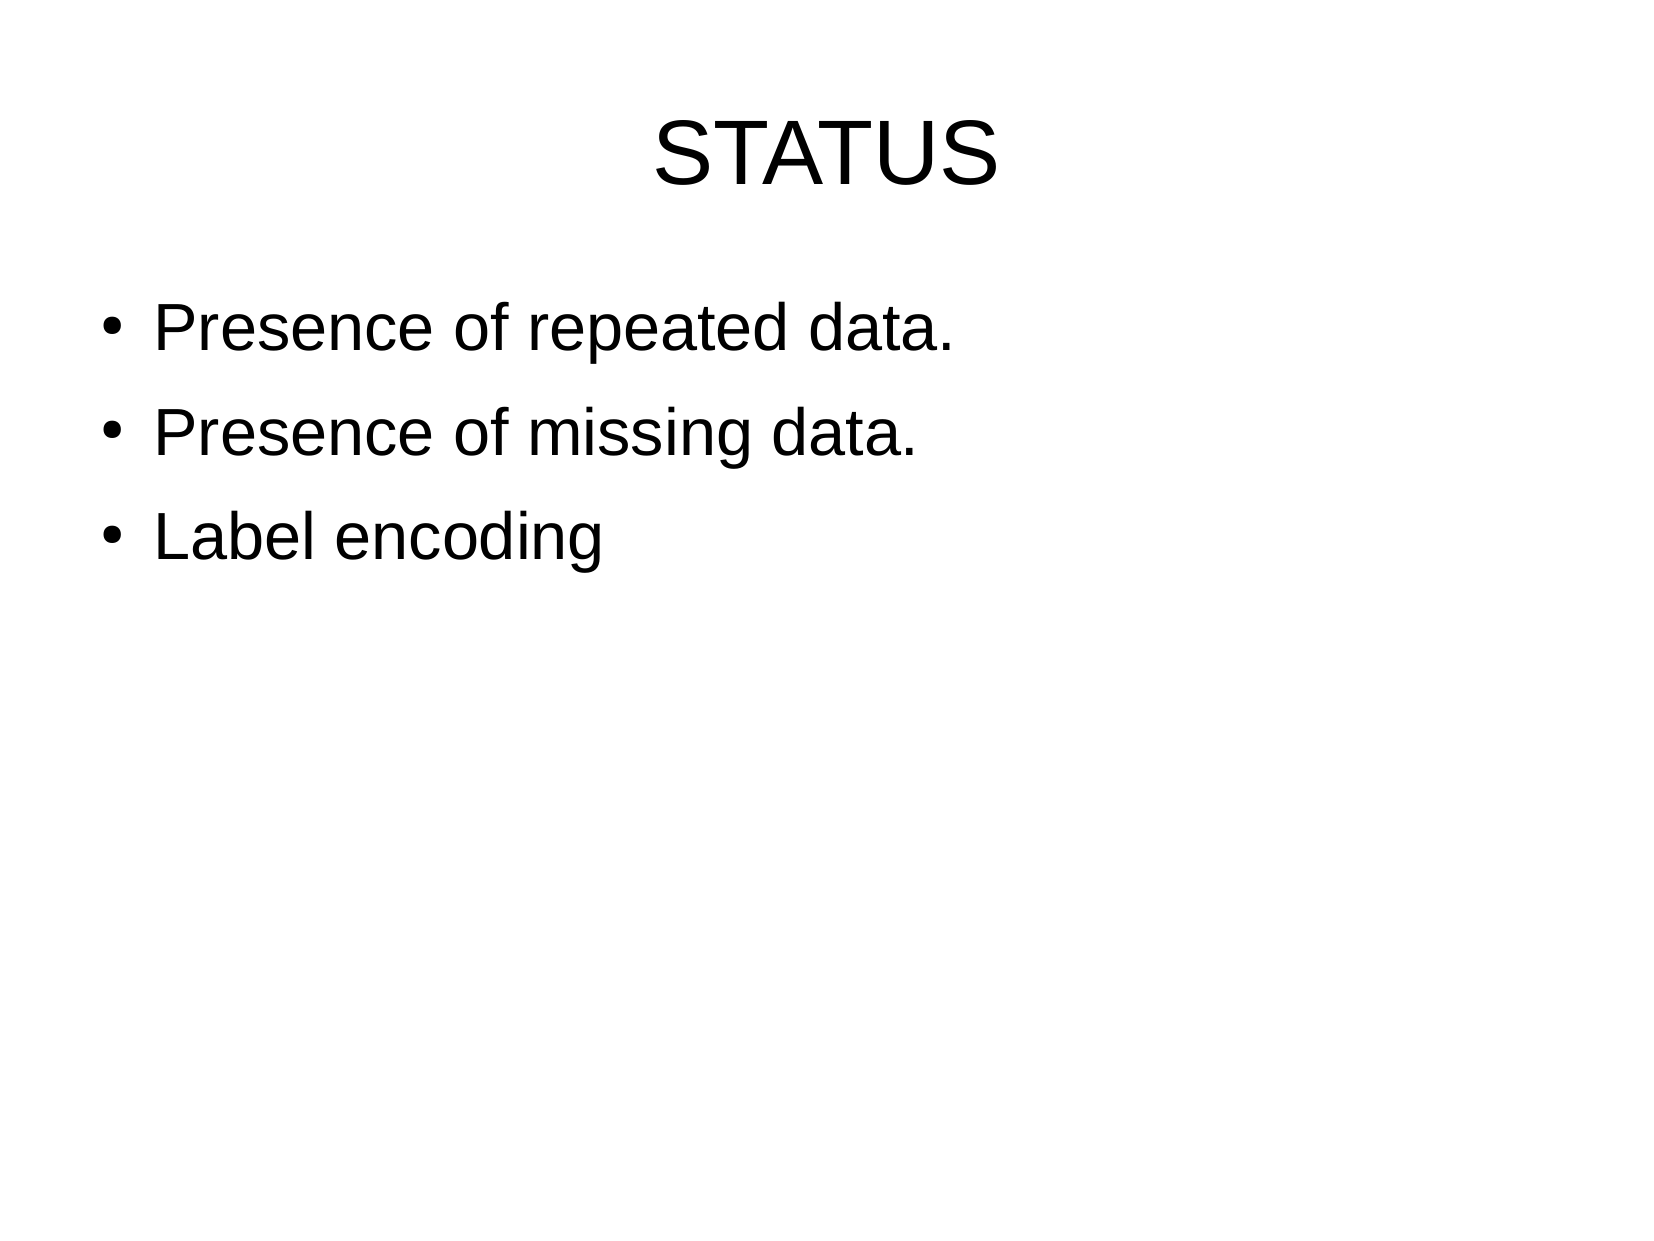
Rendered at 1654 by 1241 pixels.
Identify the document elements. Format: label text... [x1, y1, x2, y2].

list Presence of repeated data. Presence of missing data. Label encoding [82, 290, 1571, 1010]
title STATUS [82, 49, 1571, 257]
